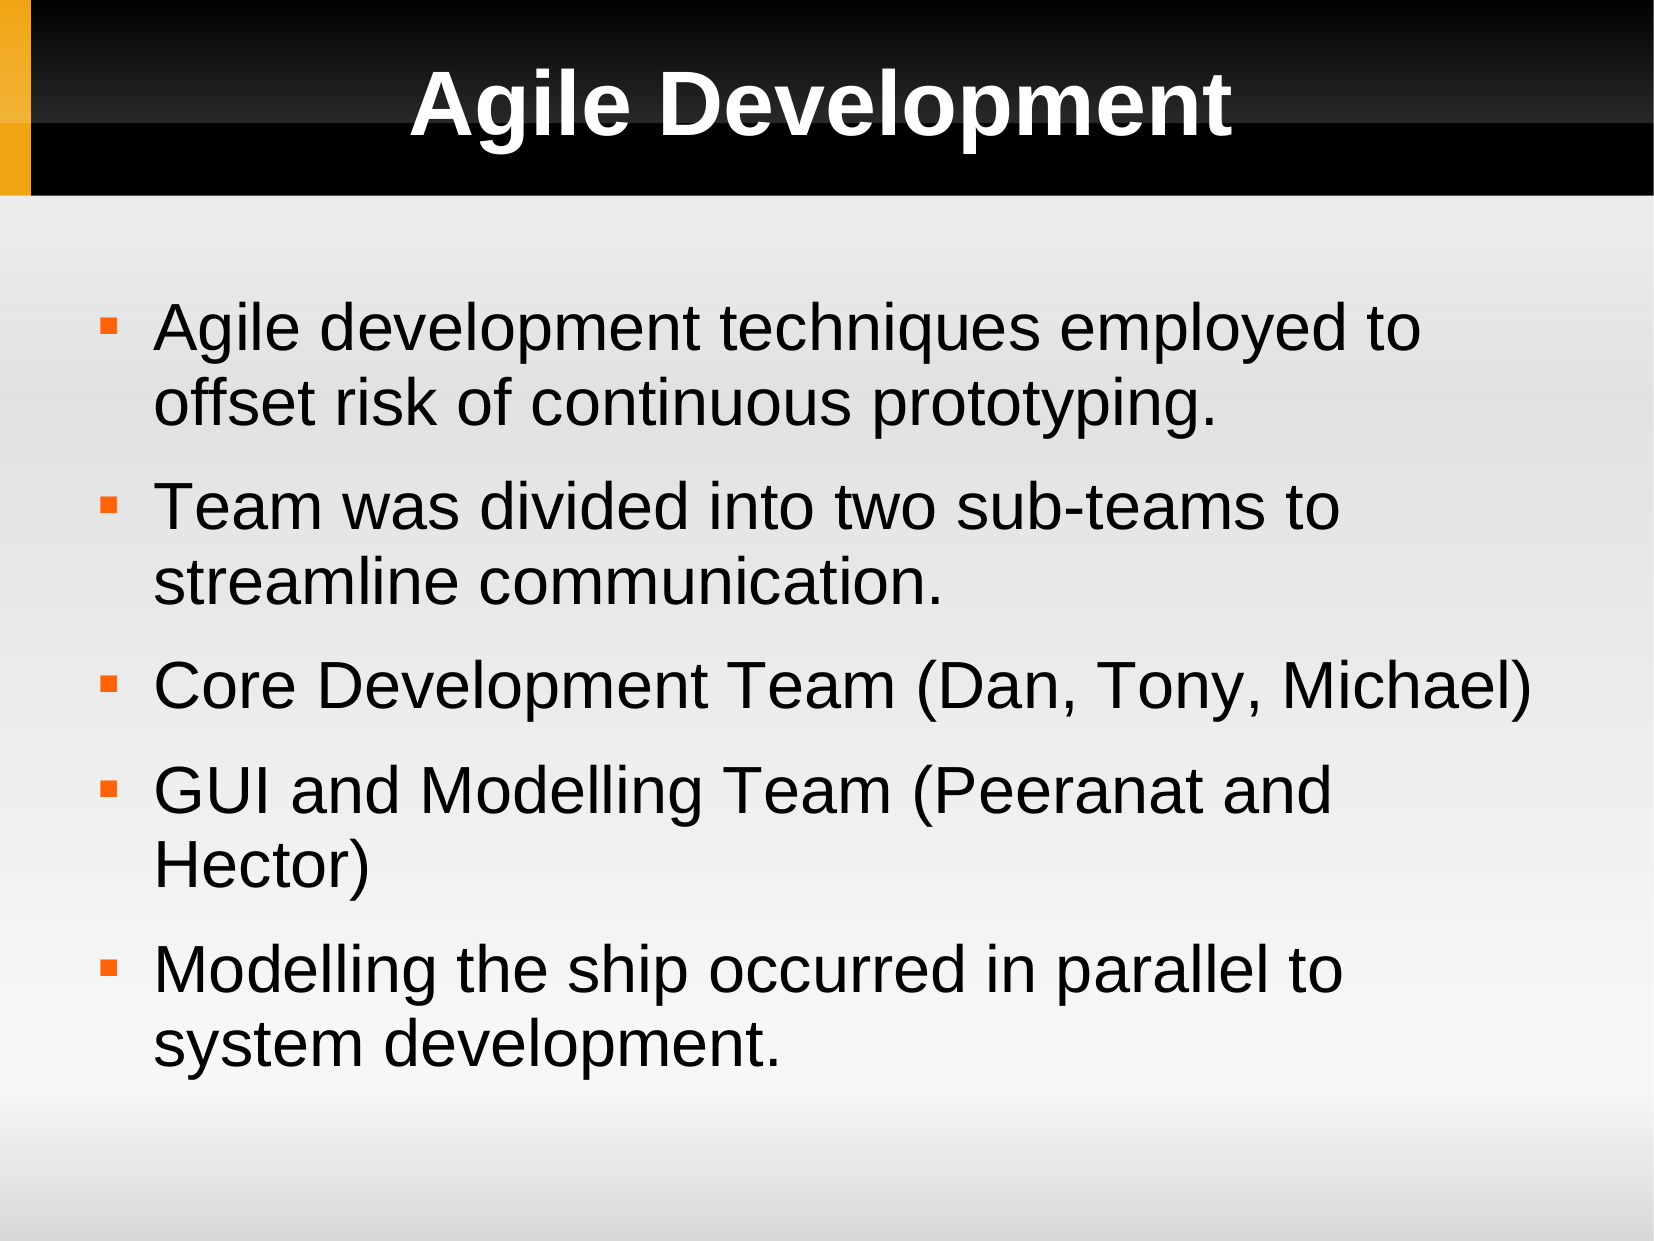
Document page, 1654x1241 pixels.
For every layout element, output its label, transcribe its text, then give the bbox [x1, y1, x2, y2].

list Agile development techniques employed to offset risk of continuous prototyping. Team was divided into two sub-teams to streamline communication. Core Development Team (Dan, Tony, Michael) GUI and Modelling Team (Peeranat and Hector) Modelling the ship occurred in parallel to system development. [82, 290, 1571, 1186]
title Agile Development [76, 0, 1565, 208]
picture [0, 0, 1654, 1241]
